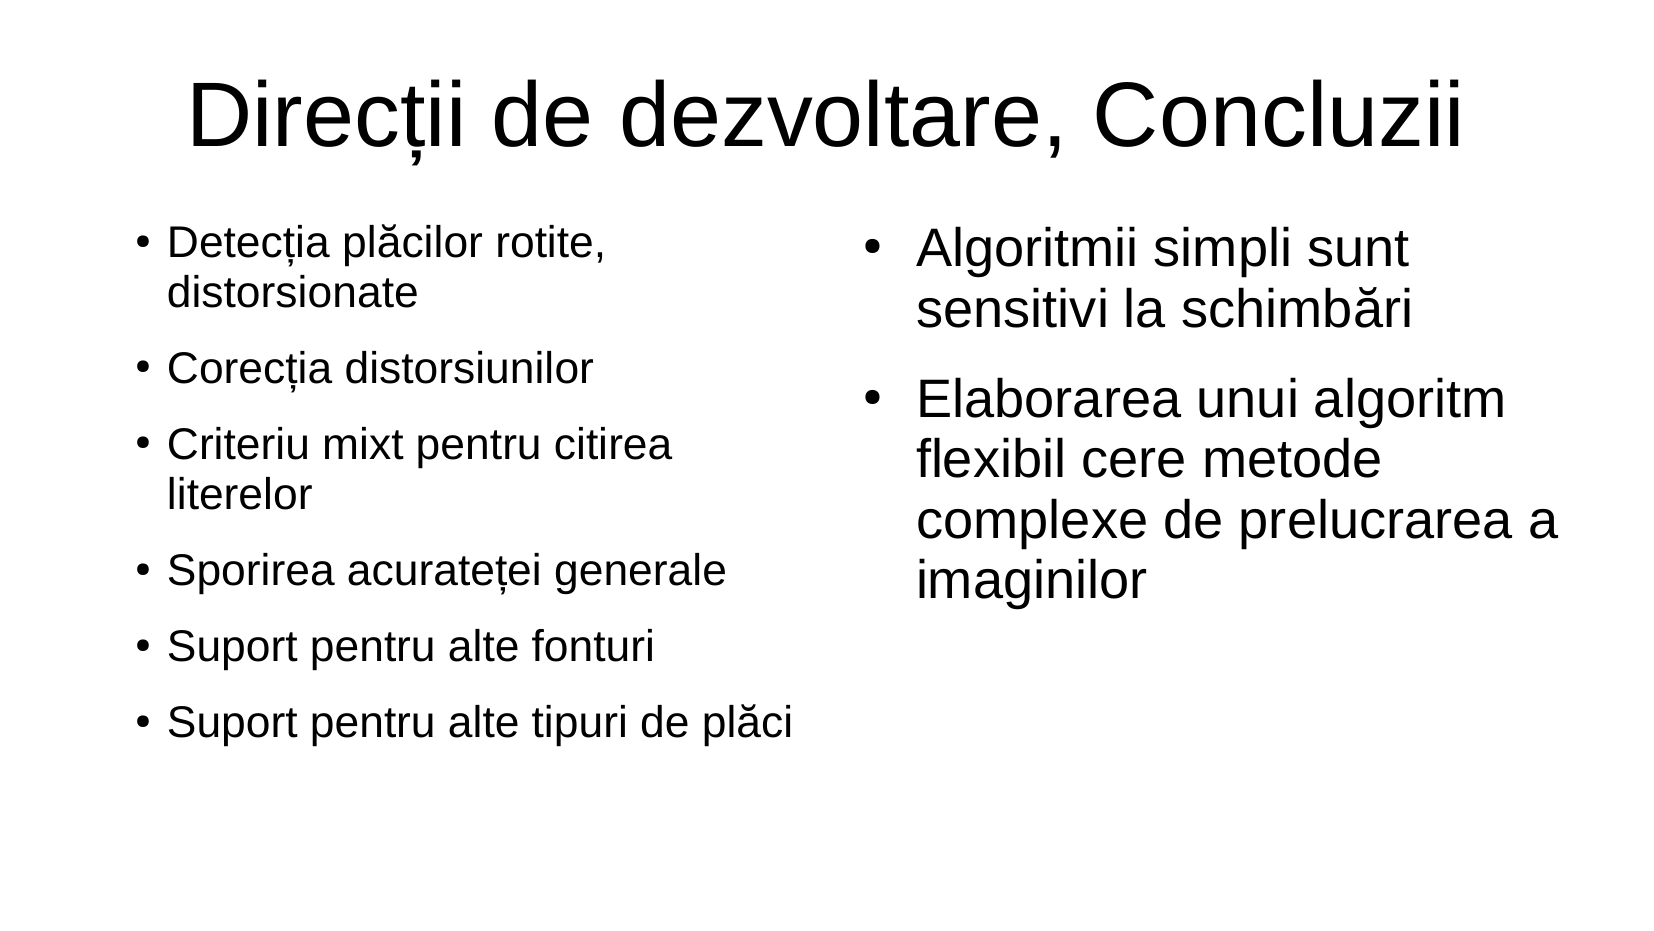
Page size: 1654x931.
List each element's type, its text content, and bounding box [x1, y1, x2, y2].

title Direcții de dezvoltare, Concluzii [82, 37, 1571, 193]
list Detecția plăcilor rotite, distorsionate Corecția distorsiunilor Criteriu mixt pentru citirea literelor Sporirea acurateței generale Suport pentru alte fonturi Suport pentru alte tipuri de plăci [82, 217, 809, 758]
list Algoritmii simpli sunt sensitivi la schimbări Elaborarea unui algoritm flexibil cere metode complexe de prelucrarea a imaginilor [845, 217, 1572, 758]
